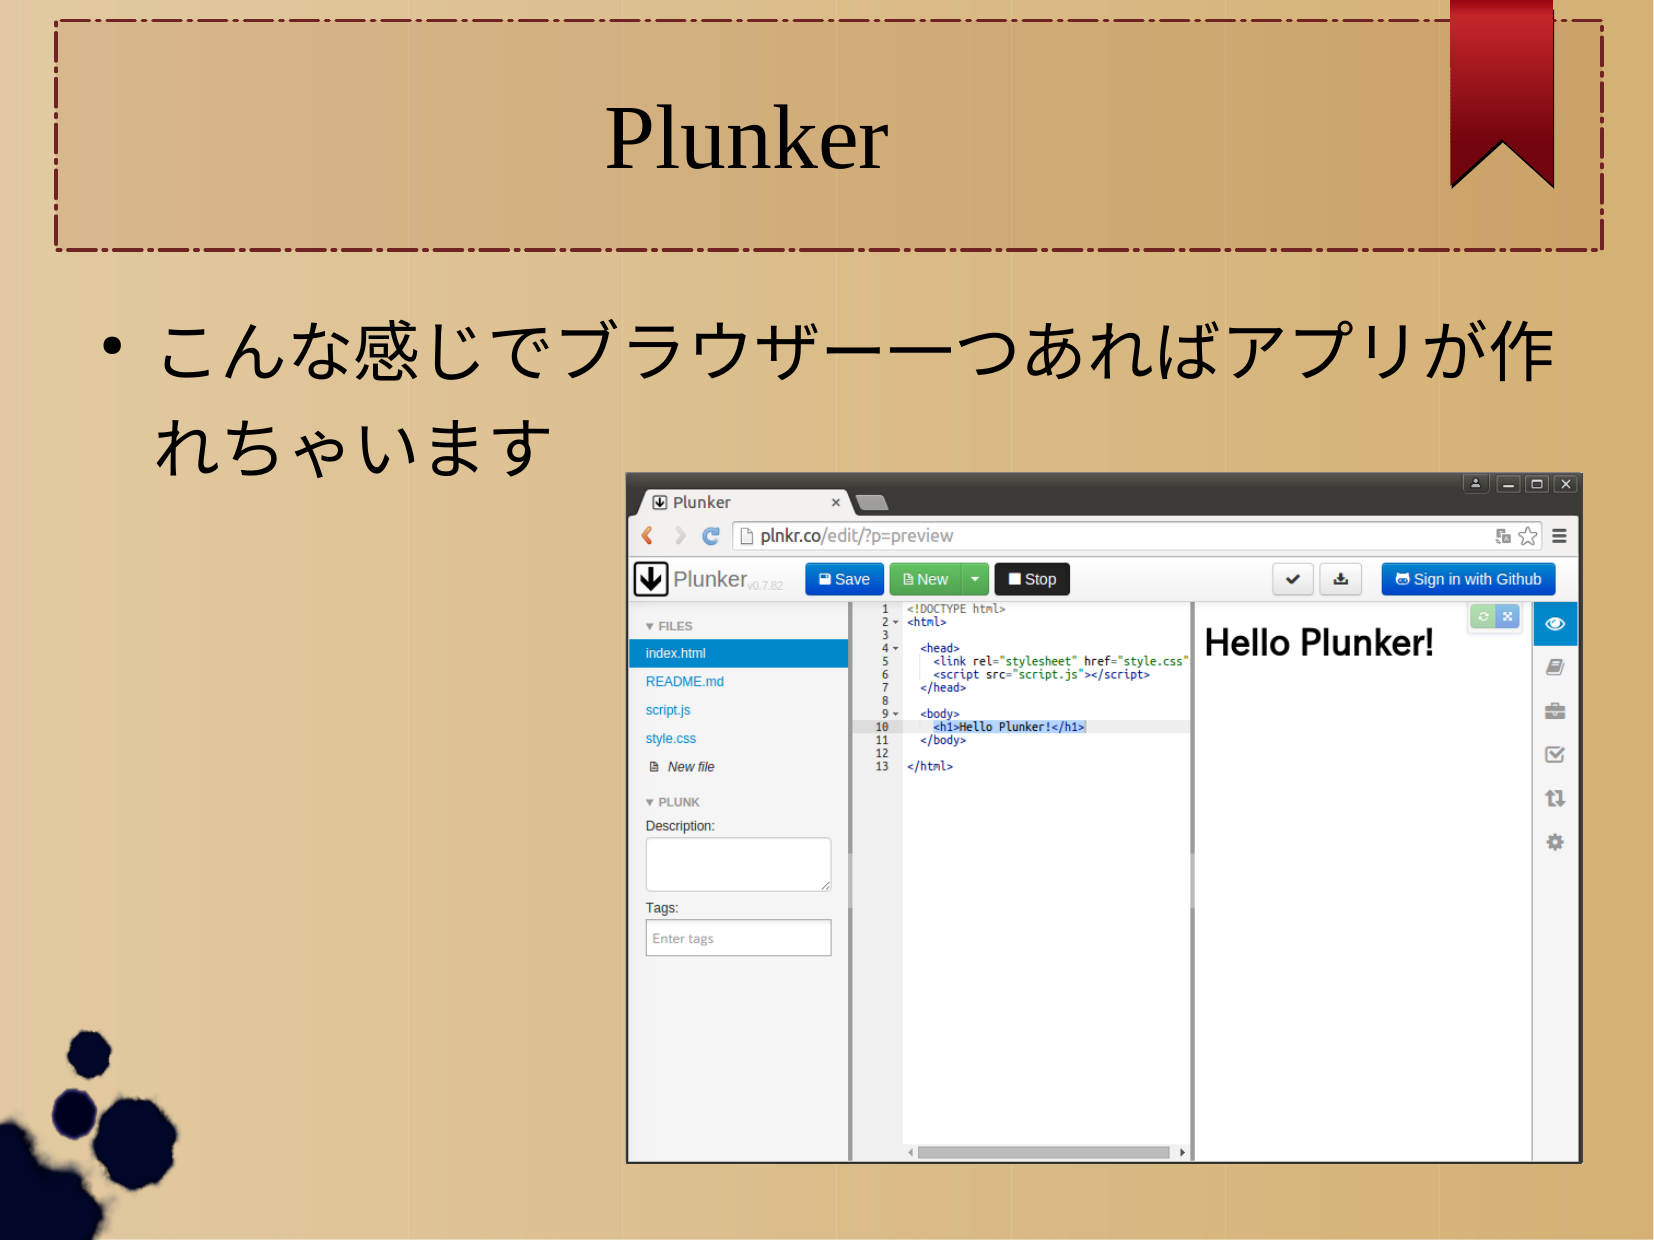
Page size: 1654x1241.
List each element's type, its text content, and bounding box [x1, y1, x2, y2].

list こんな感じでブラウザー一つあればアプリが作れちゃいます [82, 299, 1571, 1019]
title Plunker [82, 47, 1412, 229]
picture [625, 472, 1583, 1164]
